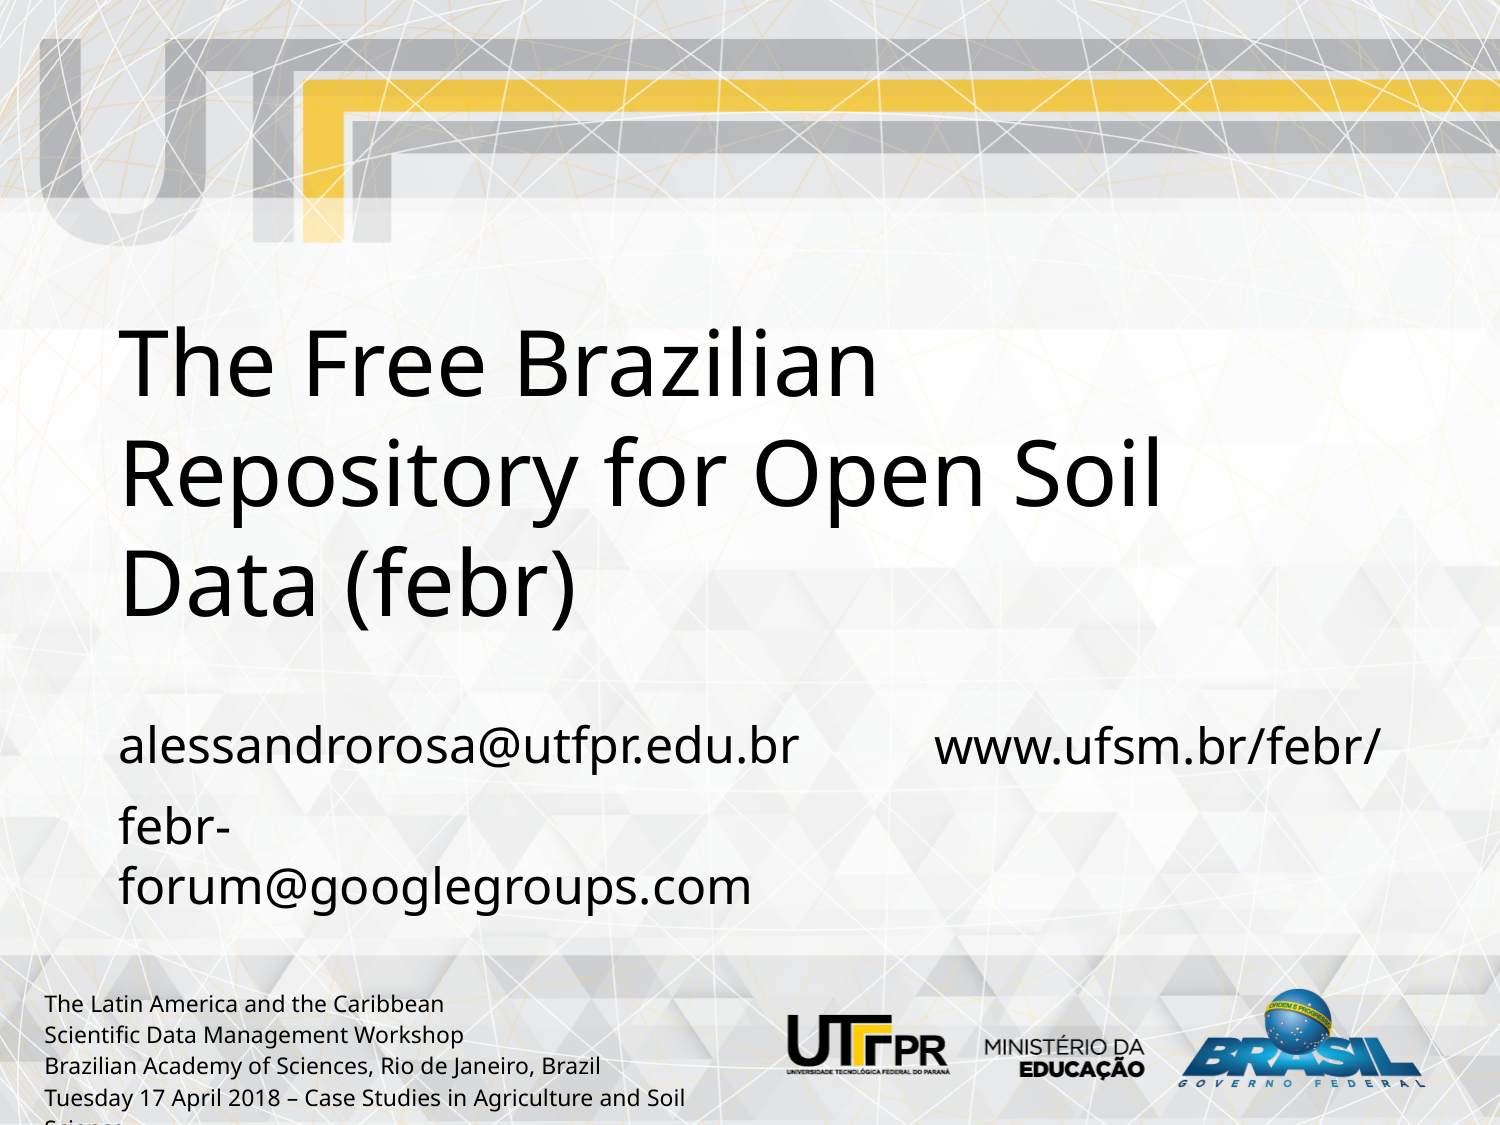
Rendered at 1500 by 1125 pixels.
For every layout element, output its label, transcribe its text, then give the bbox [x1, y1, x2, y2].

picture [0, 0, 1500, 1125]
text_box alessandrorosa@utfpr.edu.br febr-forum@googlegroups.com [103, 706, 649, 849]
text_box www.ufsm.br/febr/ [649, 706, 1397, 849]
text_box The Latin America and the Caribbean Scientific Data Management Workshop Brazilian Academy of Sciences, Rio de Janeiro, Brazil Tuesday 17 April 2018 – Case Studies in Agriculture and Soil Science [29, 980, 751, 1111]
title The Free Brazilian Repository for Open Soil Data (febr) [103, 351, 1379, 643]
